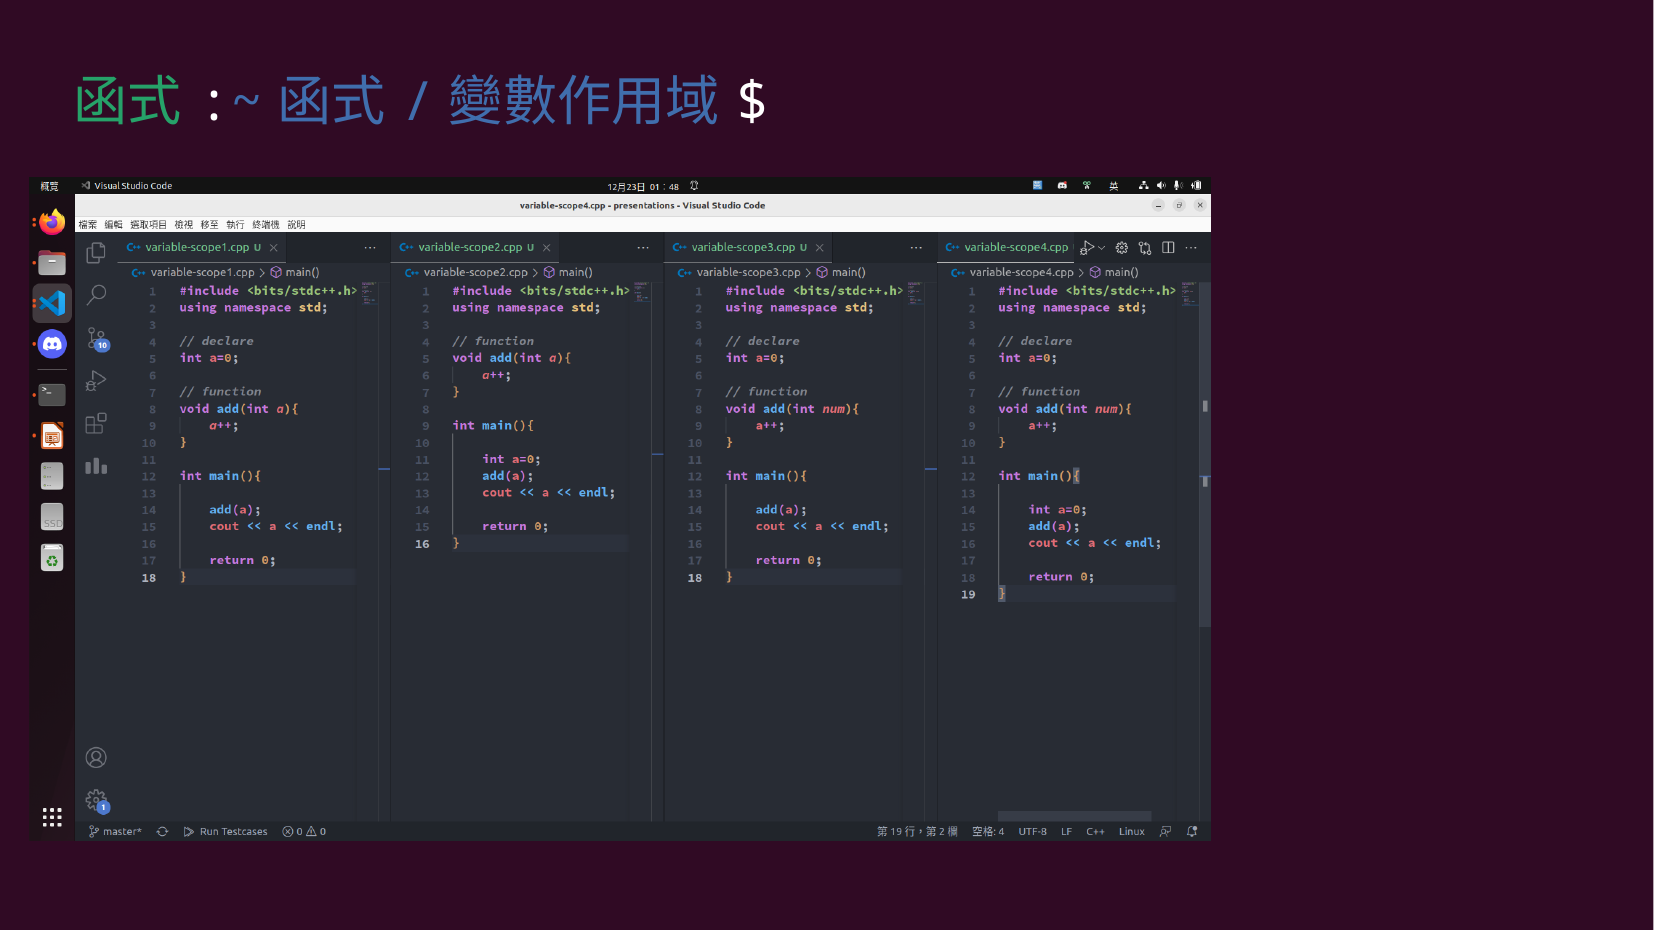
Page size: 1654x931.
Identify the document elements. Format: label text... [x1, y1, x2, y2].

picture [29, 177, 1211, 841]
text_box 函式:~函式/變數作用域$ [59, 55, 1201, 139]
